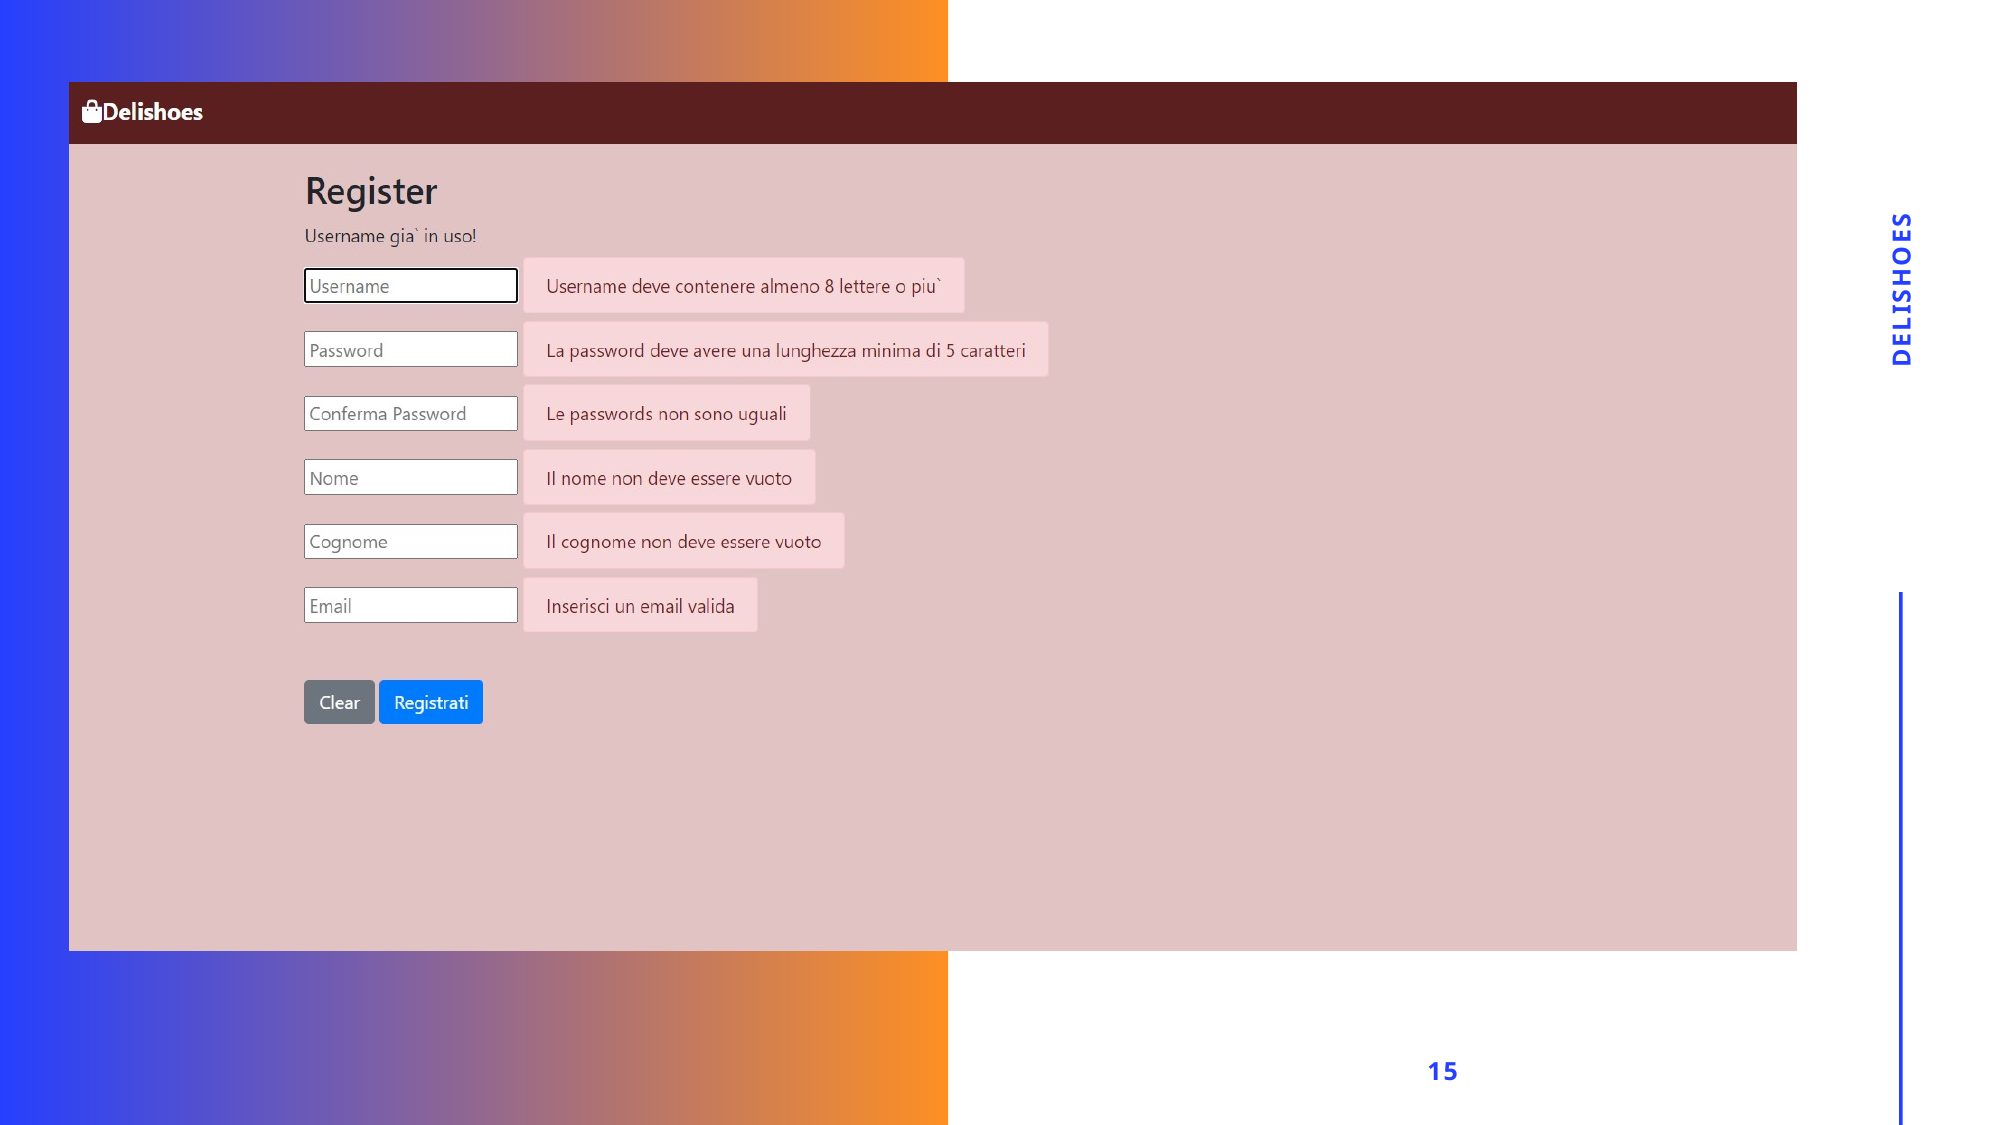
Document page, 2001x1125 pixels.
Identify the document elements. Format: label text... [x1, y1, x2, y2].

text_box delishoes [1870, 0, 1931, 582]
picture [69, 82, 1797, 951]
text_box 15 [1412, 1042, 1863, 1103]
